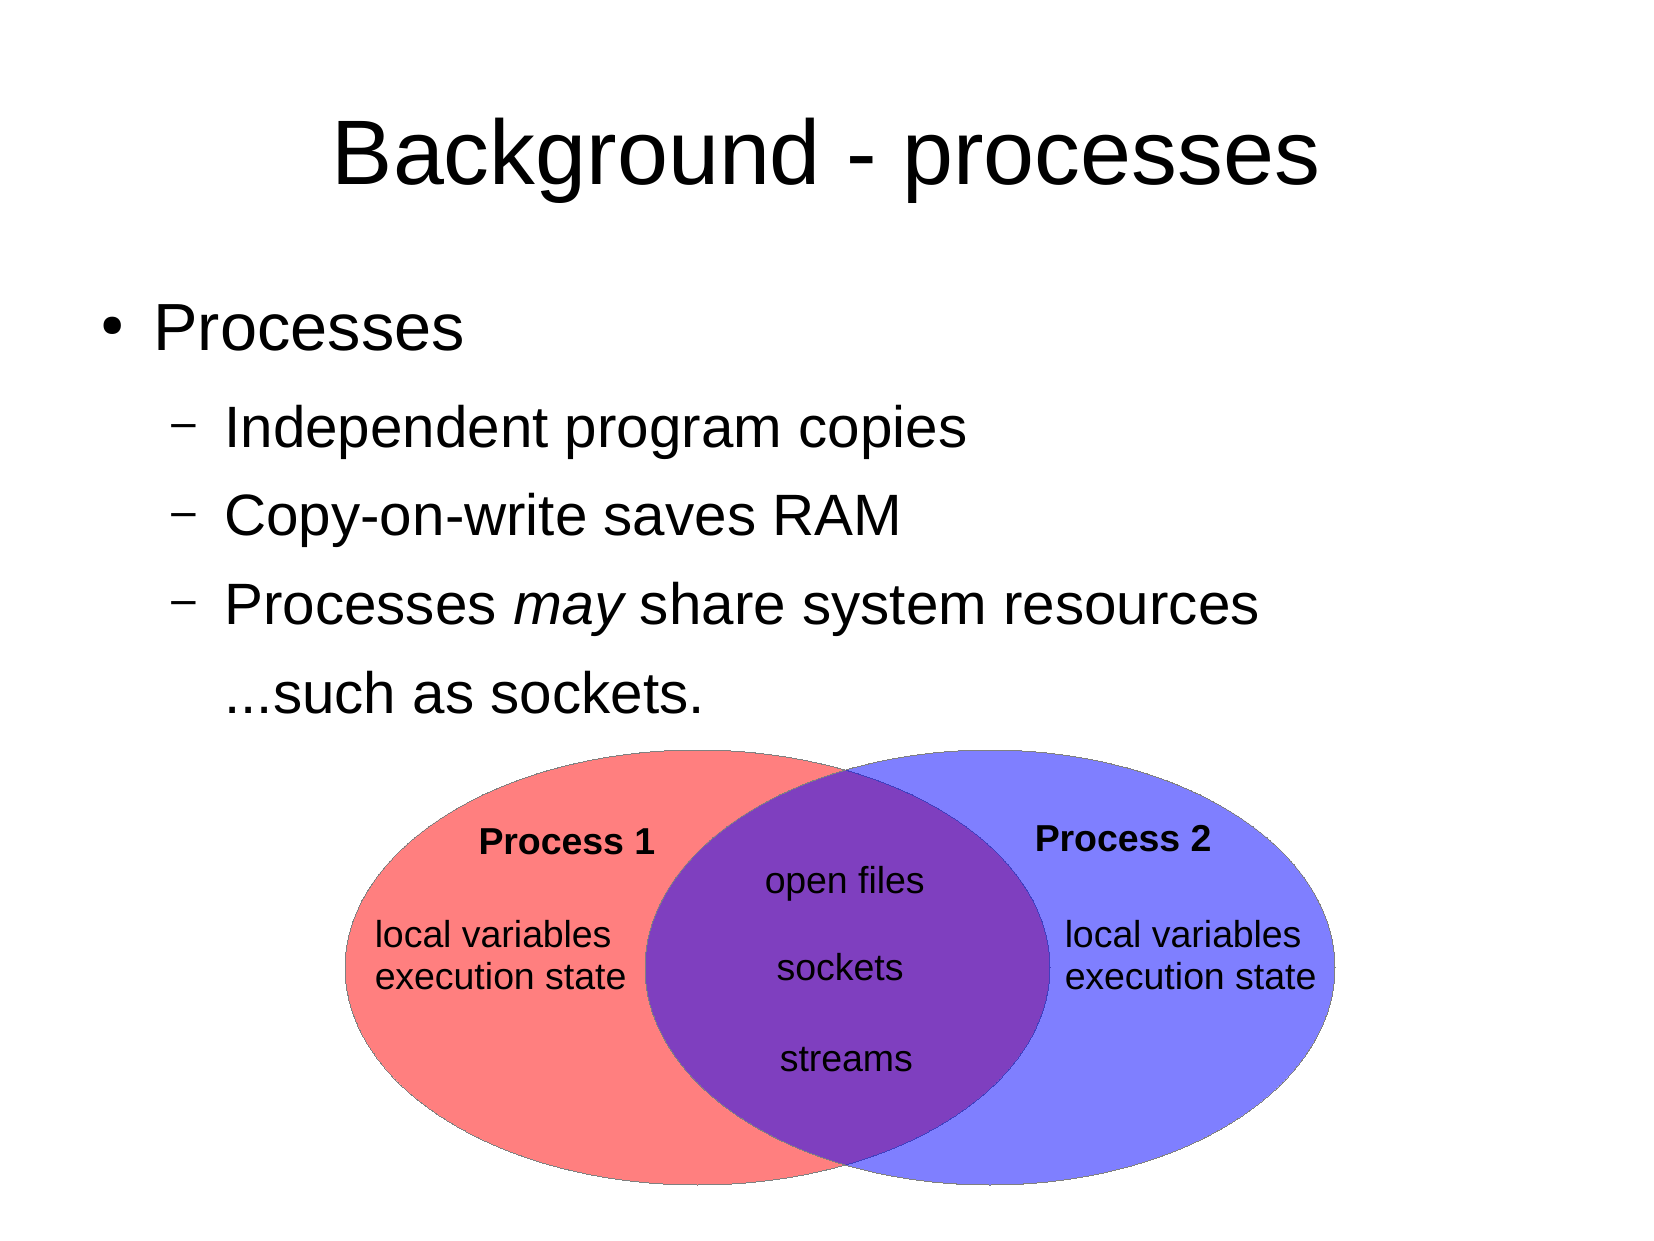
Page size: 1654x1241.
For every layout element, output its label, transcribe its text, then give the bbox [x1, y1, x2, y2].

title Background - processes [82, 49, 1571, 257]
text_box [1332, 938, 1336, 997]
list Processes Independent program copies Copy-on-write saves RAM Processes may share system resources ...such as sockets. [82, 290, 1571, 1109]
text_box [345, 750, 1330, 1186]
text_box Process 2 [1020, 810, 1227, 869]
text_box Process 1 [463, 813, 671, 872]
text_box sockets [761, 939, 919, 997]
text_box local variables execution state [1050, 906, 1332, 1006]
text_box open files [750, 852, 940, 910]
text_box streams [765, 1029, 928, 1087]
text_box local variables execution state [360, 906, 642, 1006]
